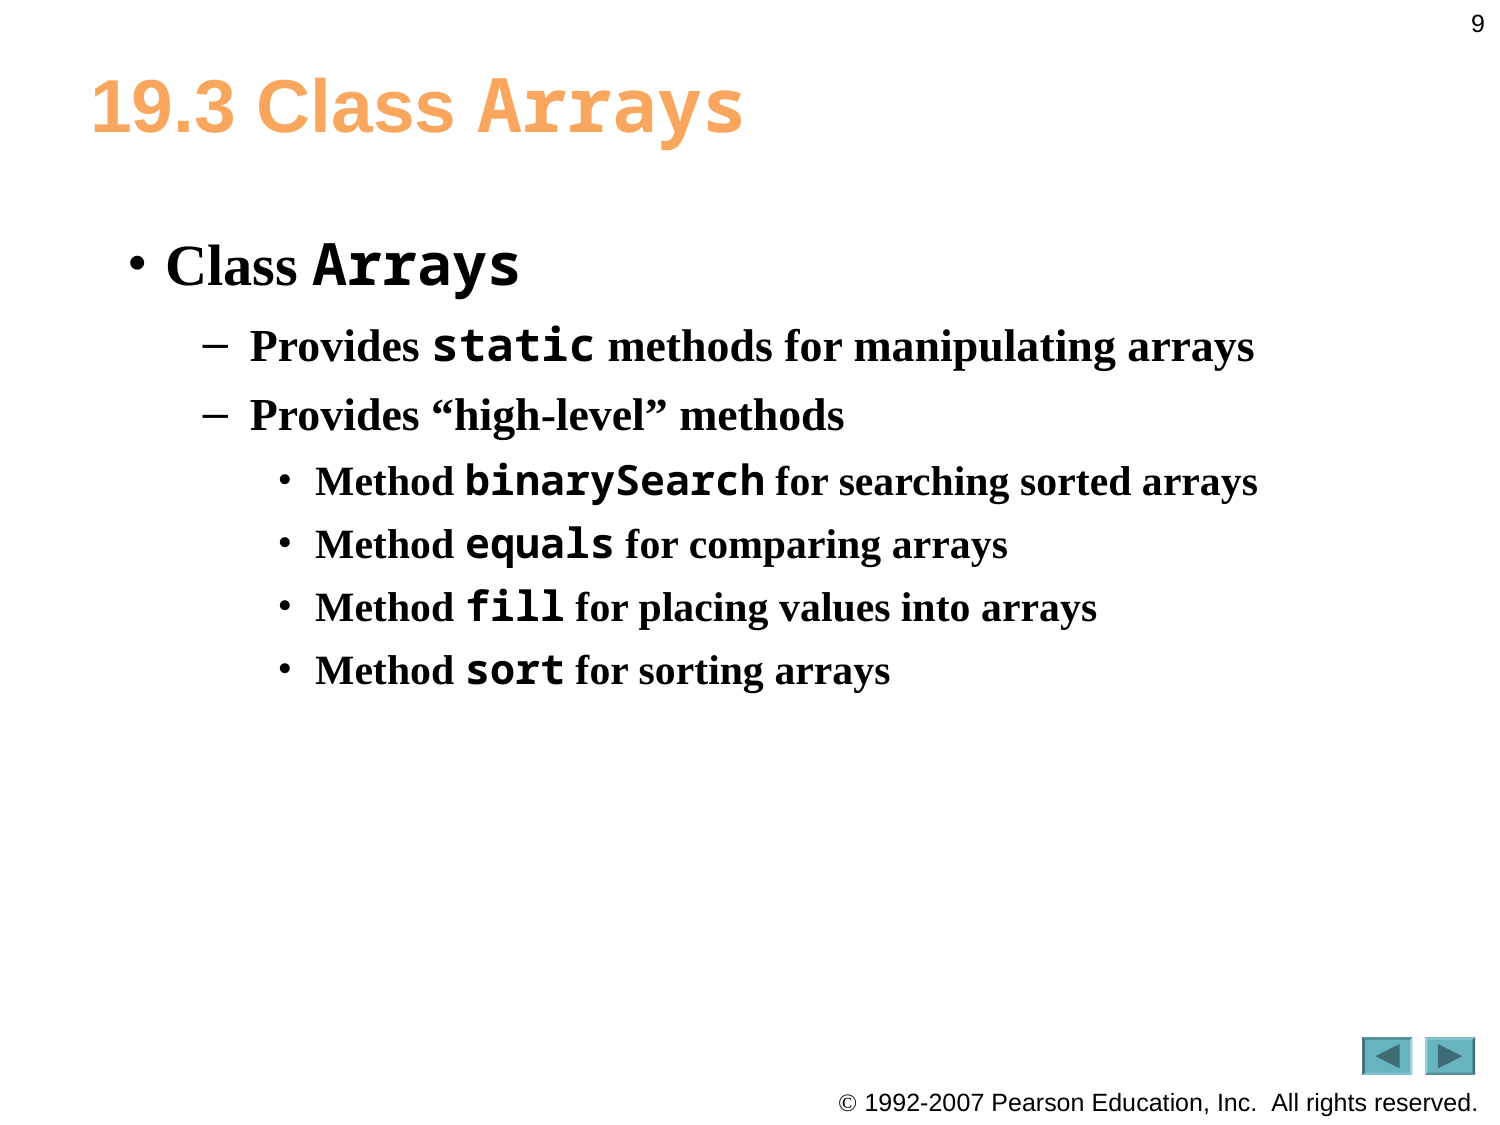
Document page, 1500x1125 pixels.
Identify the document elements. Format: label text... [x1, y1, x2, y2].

list Class Arrays Provides static methods for manipulating arrays Provides “high-level” methods Method binarySearch for searching sorted arrays Method equals for comparing arrays Method fill for placing values into arrays Method sort for sorting arrays [112, 220, 1425, 963]
title 19.3 Class Arrays [75, 12, 1426, 200]
text_box <number> [1149, 0, 1500, 79]
